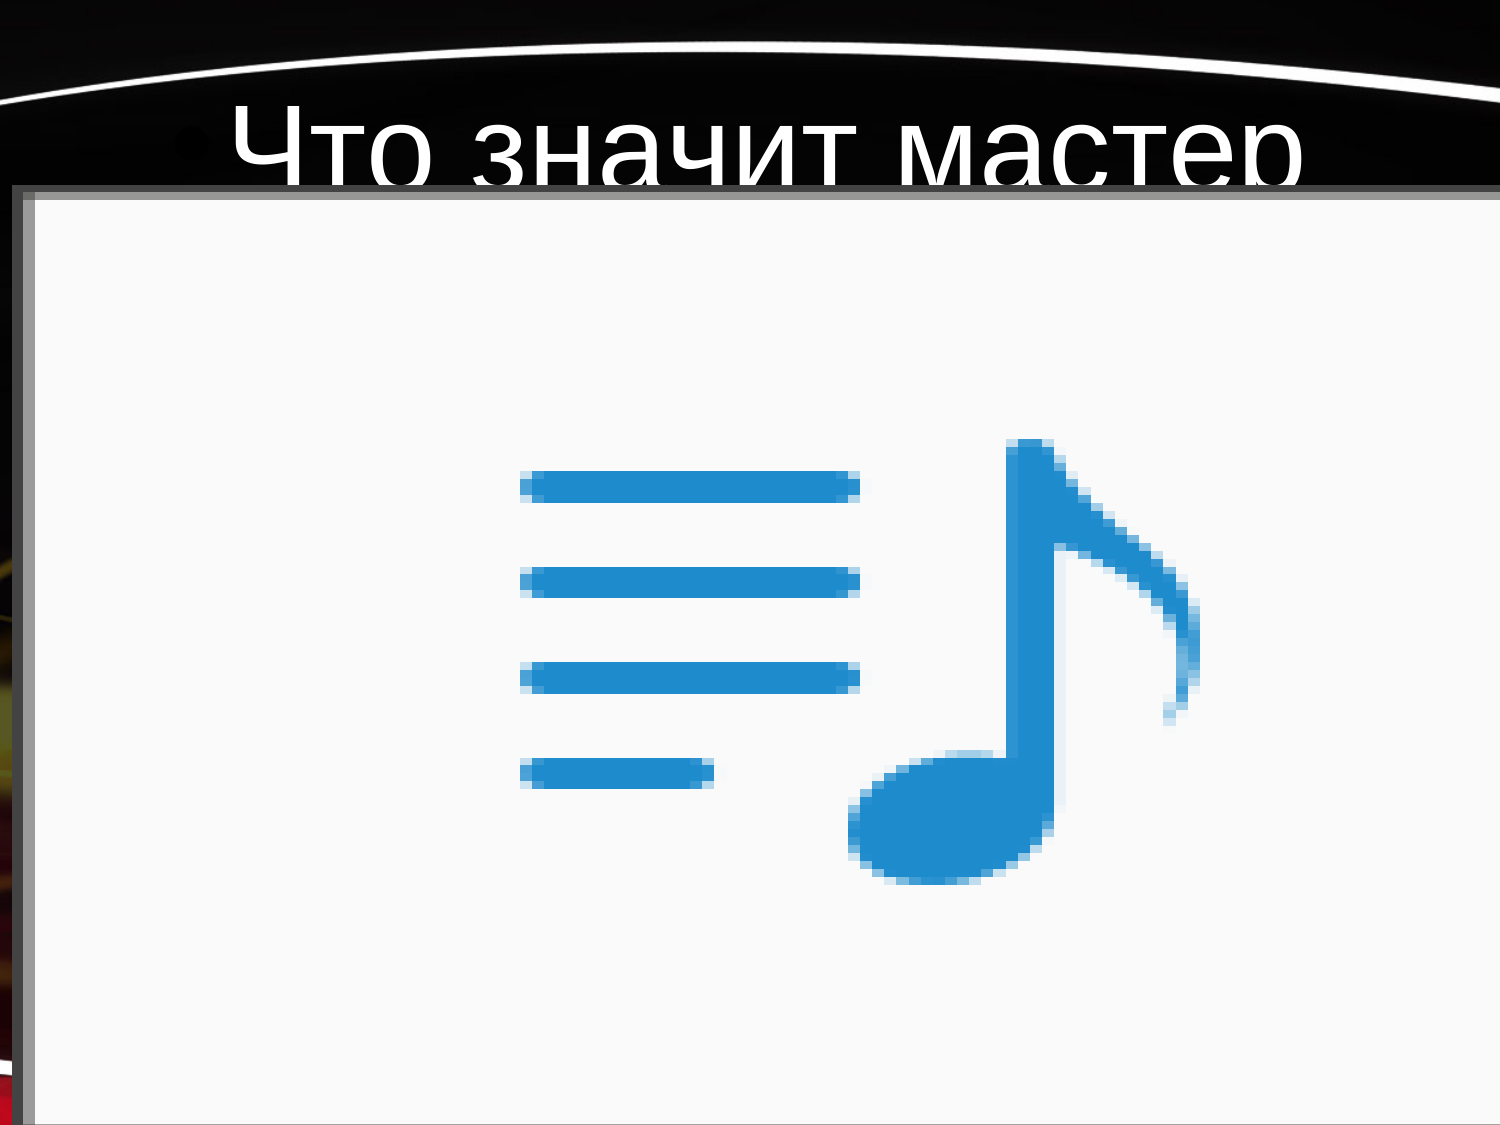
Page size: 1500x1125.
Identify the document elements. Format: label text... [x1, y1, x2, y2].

list Что значит мастер [154, 59, 1323, 184]
text_box [10, 184, 1500, 1125]
picture [0, 0, 1500, 1125]
